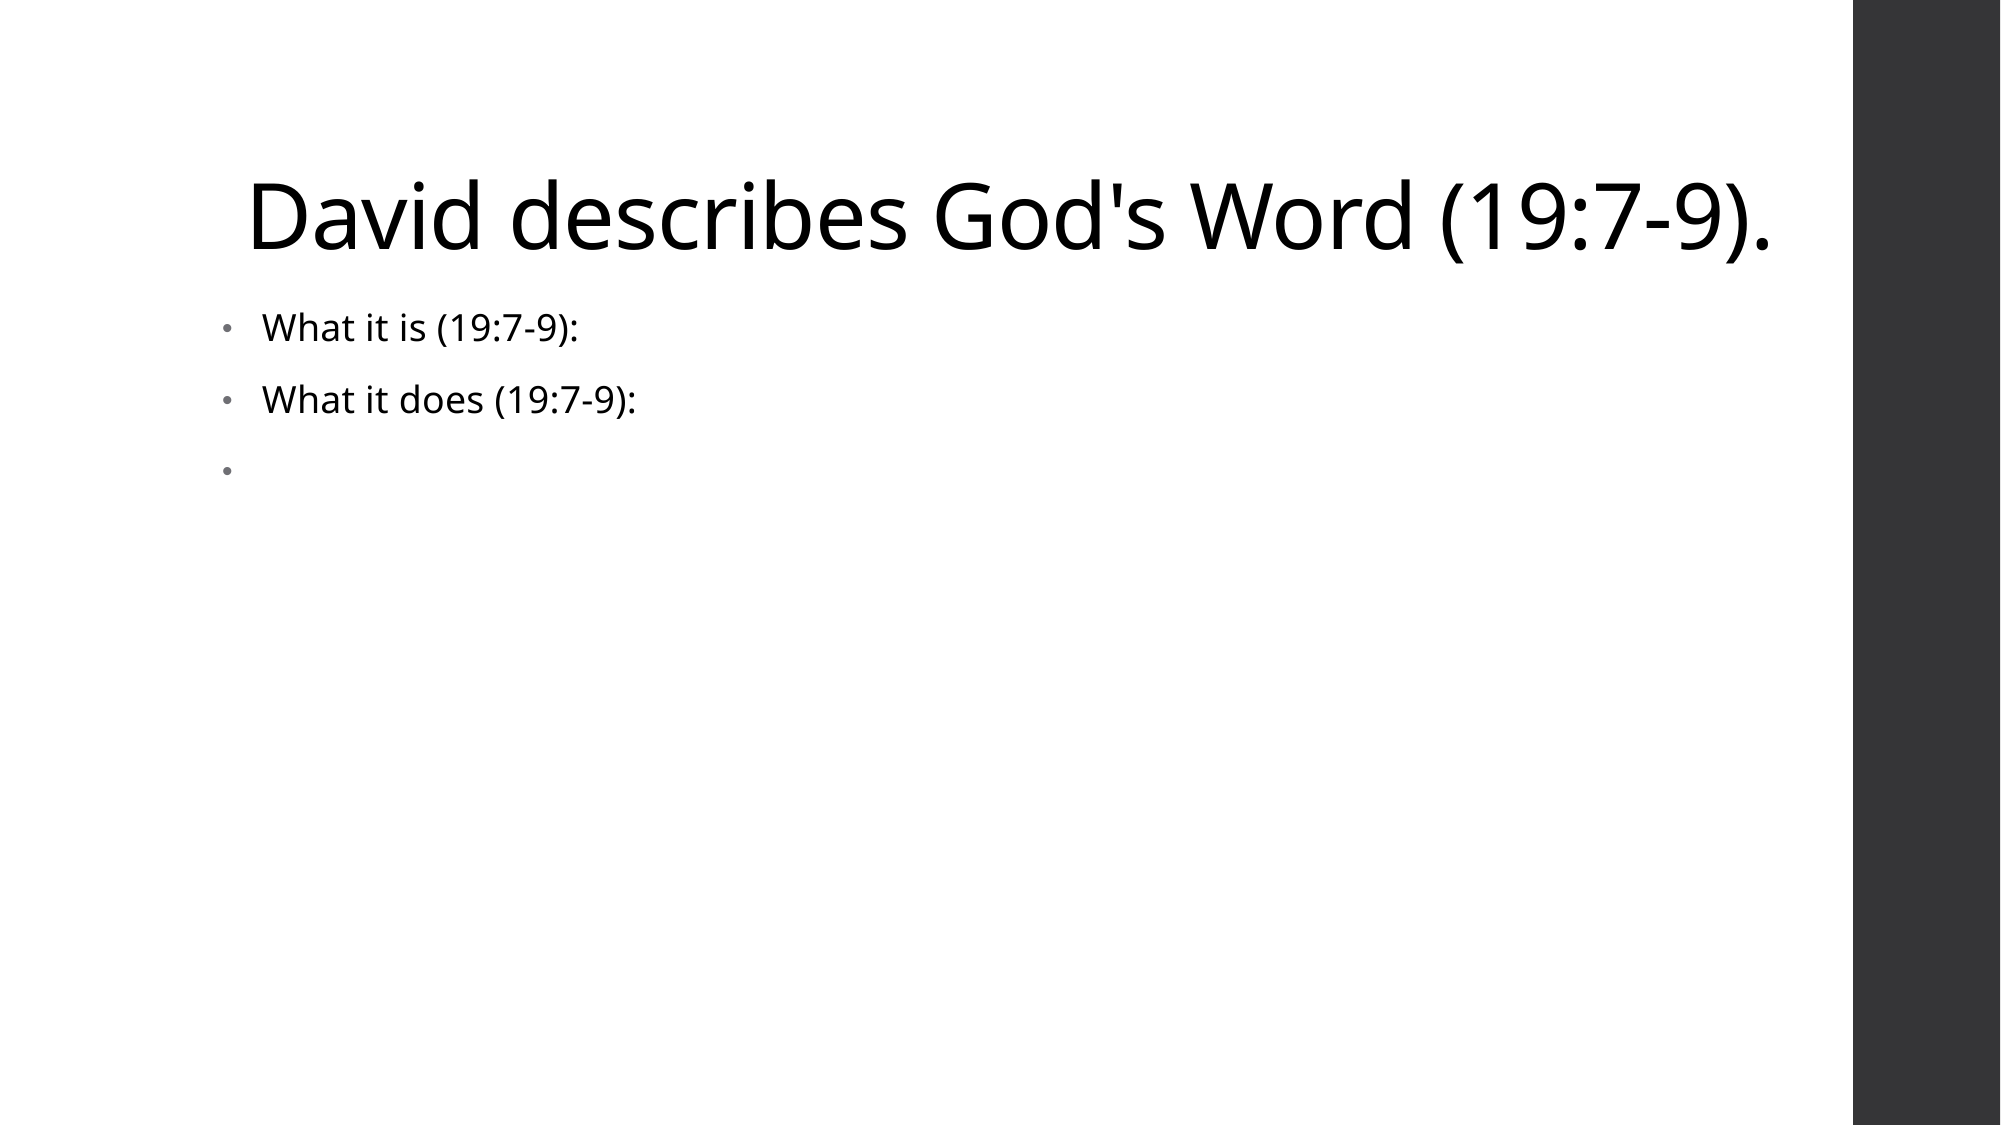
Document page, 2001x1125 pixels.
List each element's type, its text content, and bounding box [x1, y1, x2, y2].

title David describes God's Word (19:7-9). [206, 60, 1797, 278]
list What it is (19:7-9): What it does (19:7-9): [206, 299, 1617, 1014]
